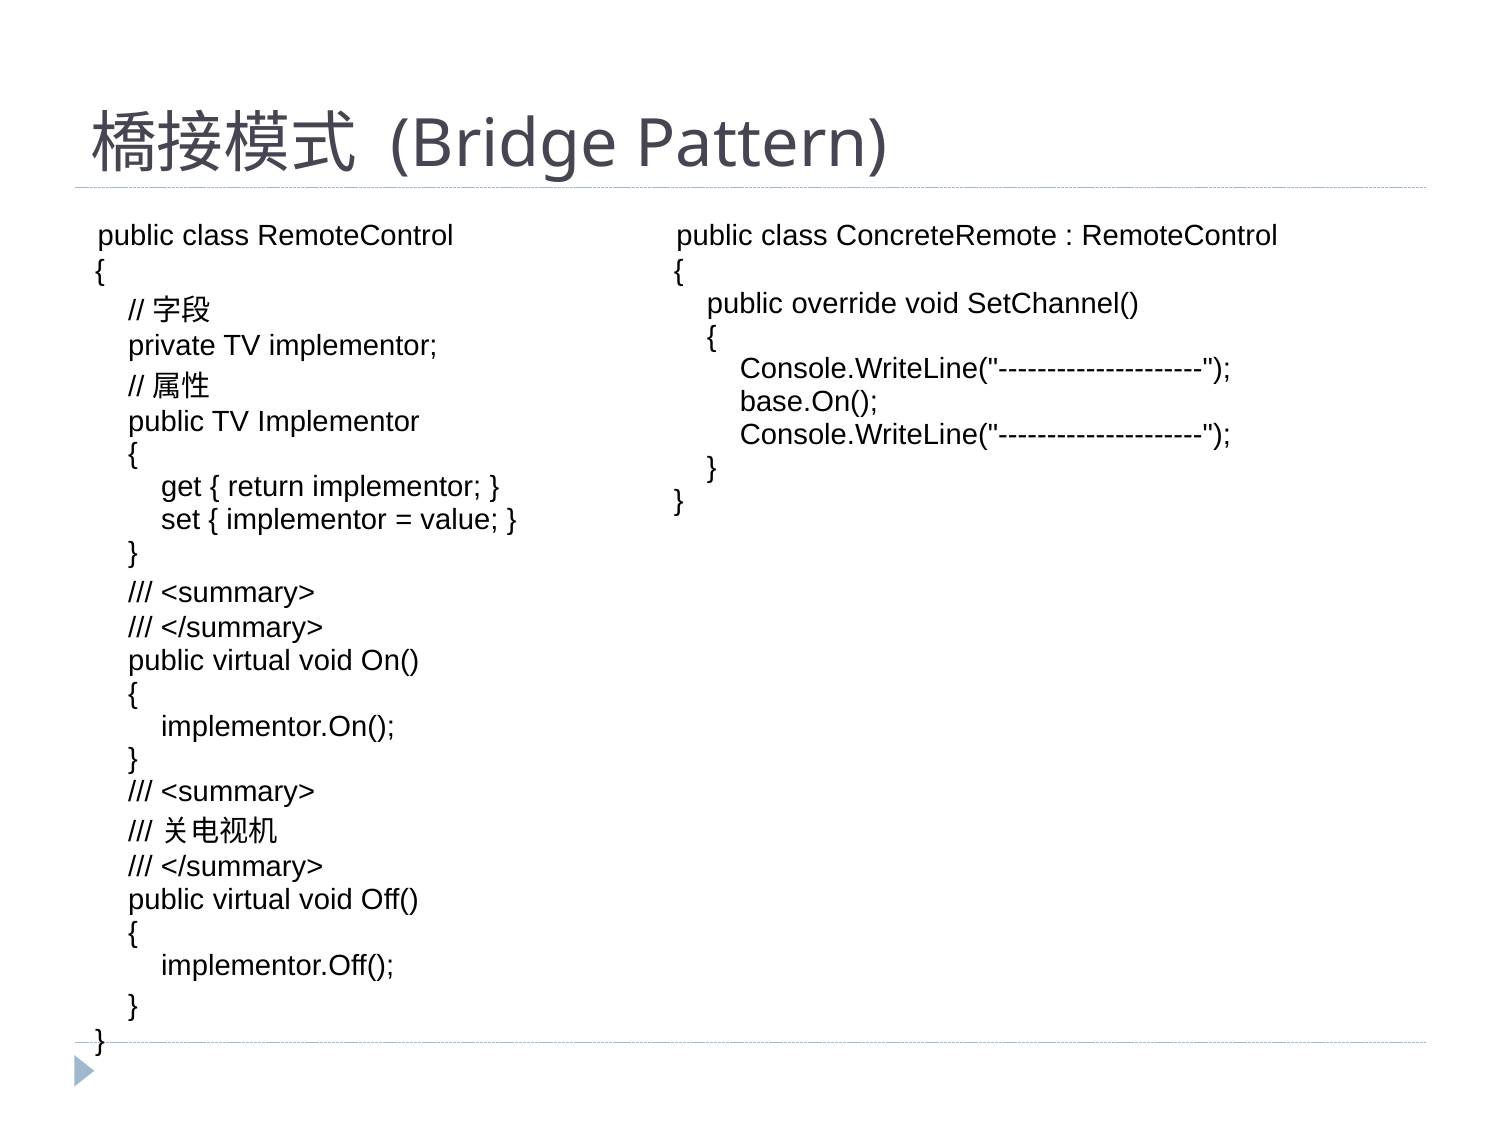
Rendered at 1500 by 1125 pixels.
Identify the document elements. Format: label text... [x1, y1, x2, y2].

text_box public class ConcreteRemote : RemoteControl { public override void SetChannel() { Console.WriteLine("---------------------"); base.On(); Console.WriteLine("---------------------"); } } [625, 204, 1453, 1028]
text_box public class RemoteControl { // 字段 private TV implementor; // 属性 public TV Implementor { get { return implementor; } set { implementor = value; } } /// <summary> /// </summary> public virtual void On() { implementor.On(); } /// <summary> /// 关电视机 /// </summary> public virtual void Off() { implementor.Off(); } } [47, 204, 603, 1028]
title 橋接模式 (Bridge Pattern) [75, 25, 1426, 188]
